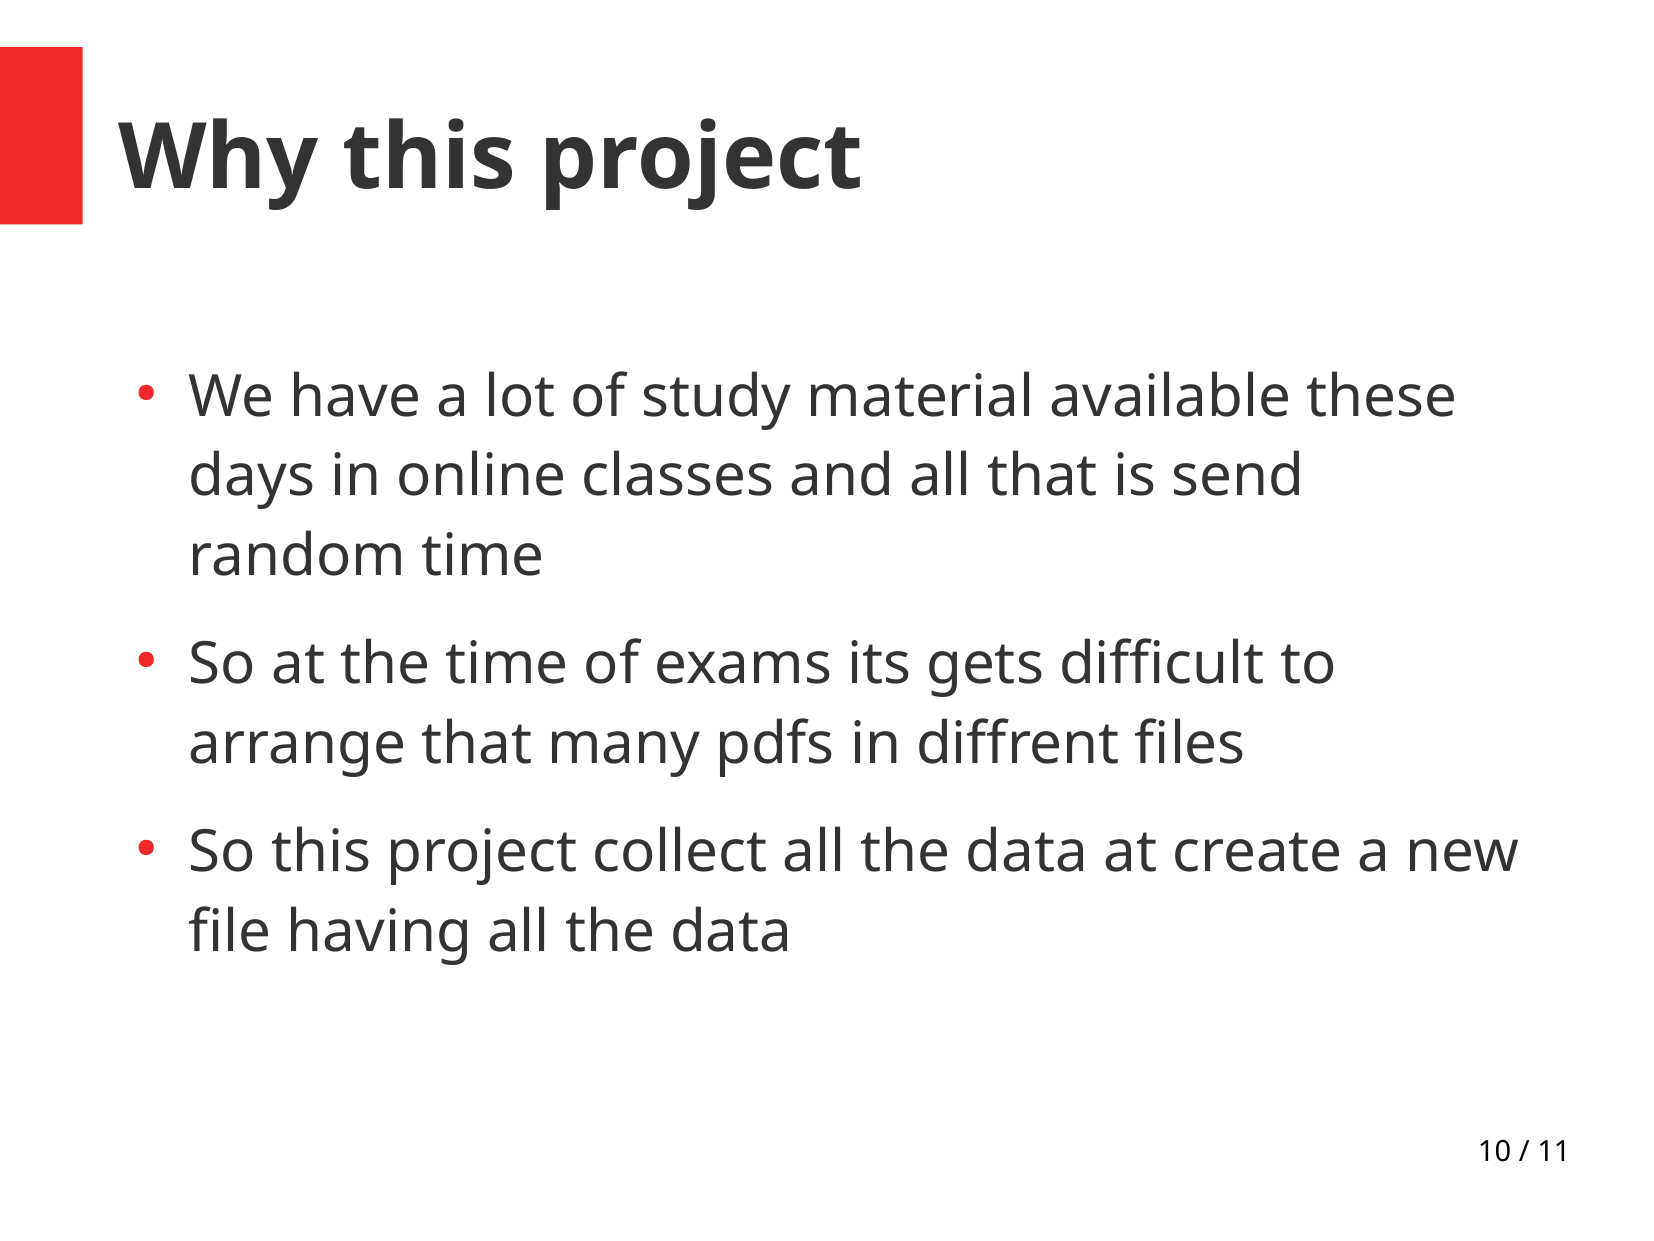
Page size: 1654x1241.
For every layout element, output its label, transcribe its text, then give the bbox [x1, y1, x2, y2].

list We have a lot of study material available these days in online classes and all that is send random time So at the time of exams its gets difficult to arrange that many pdfs in diffrent files So this project collect all the data at create a new file having all the data [118, 354, 1536, 1074]
title Why this project [118, 49, 1571, 257]
